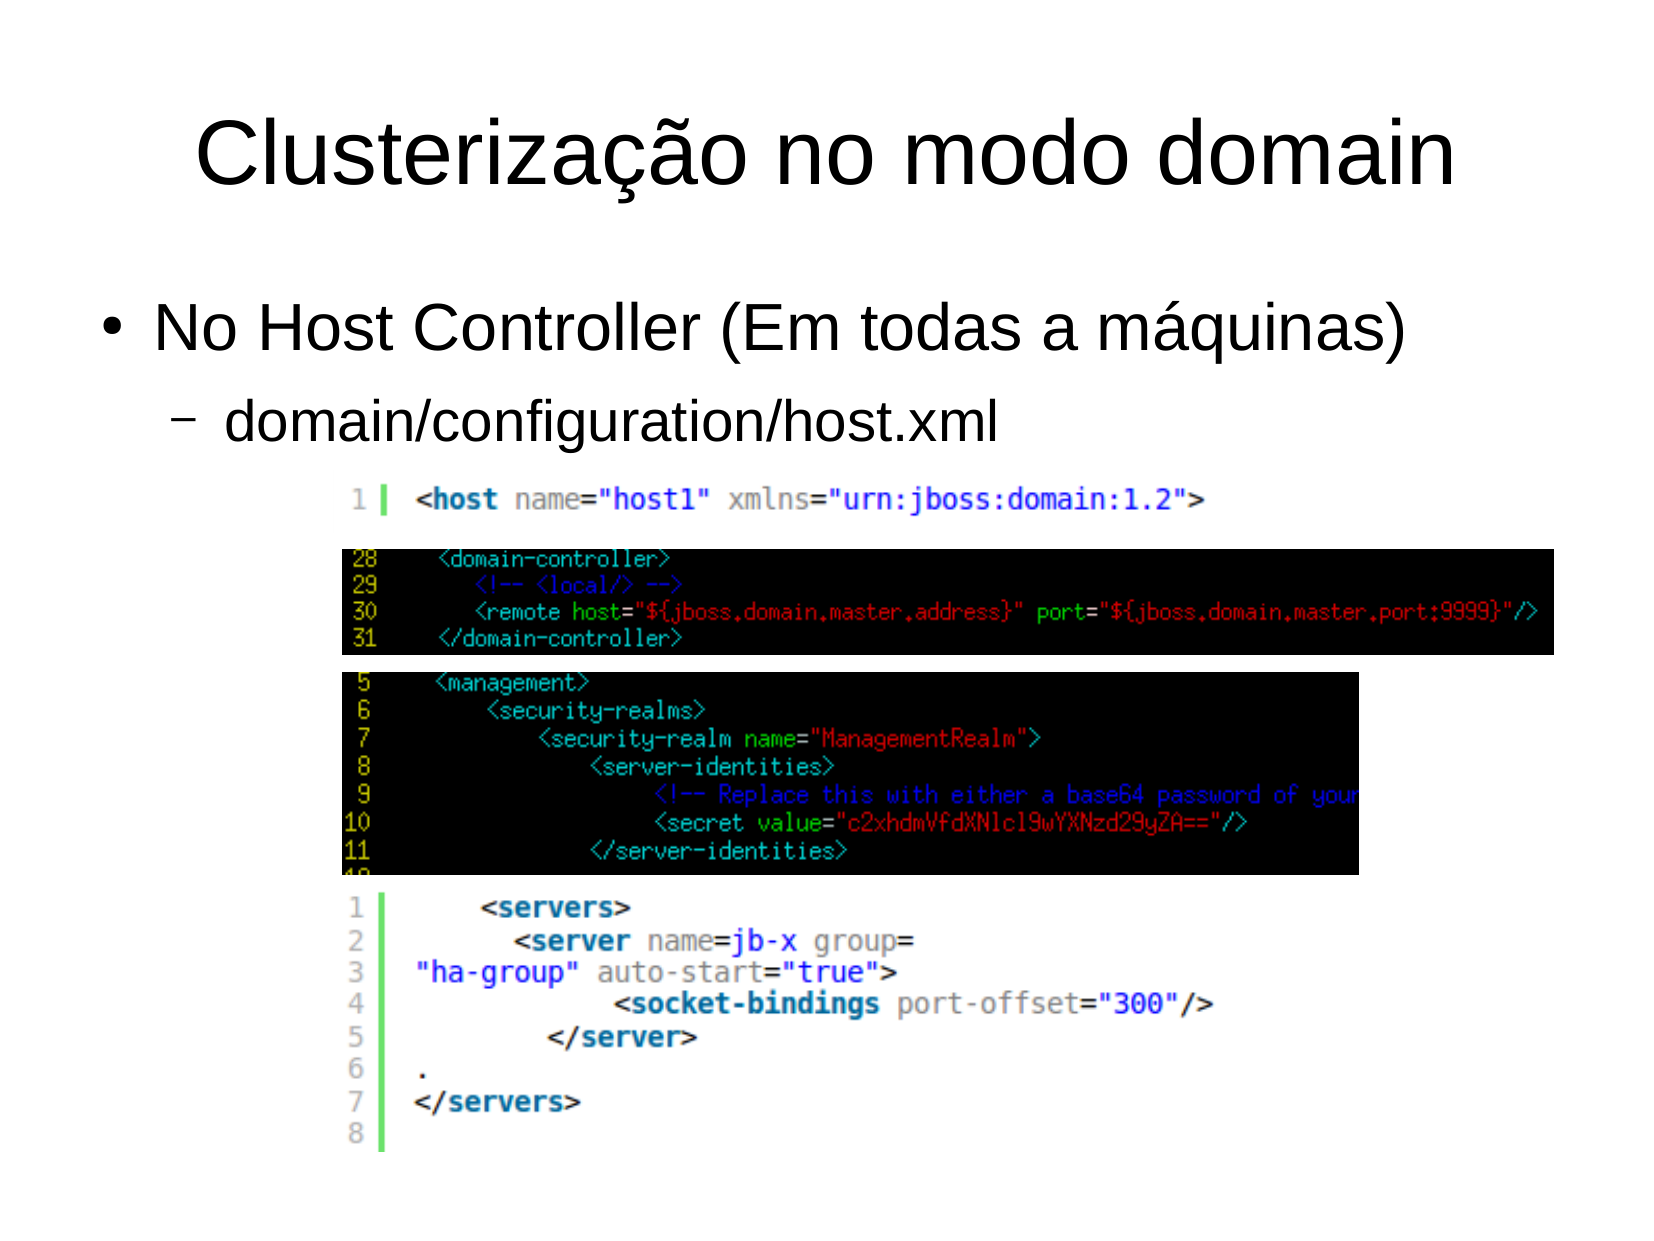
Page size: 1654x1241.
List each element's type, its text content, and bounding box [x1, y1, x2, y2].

list No Host Controller (Em todas a máquinas) domain/configuration/host.xml [82, 290, 1571, 1010]
picture [342, 549, 1554, 655]
title Clusterização no modo domain [82, 49, 1571, 257]
picture [332, 470, 1225, 533]
picture [277, 672, 1386, 1152]
